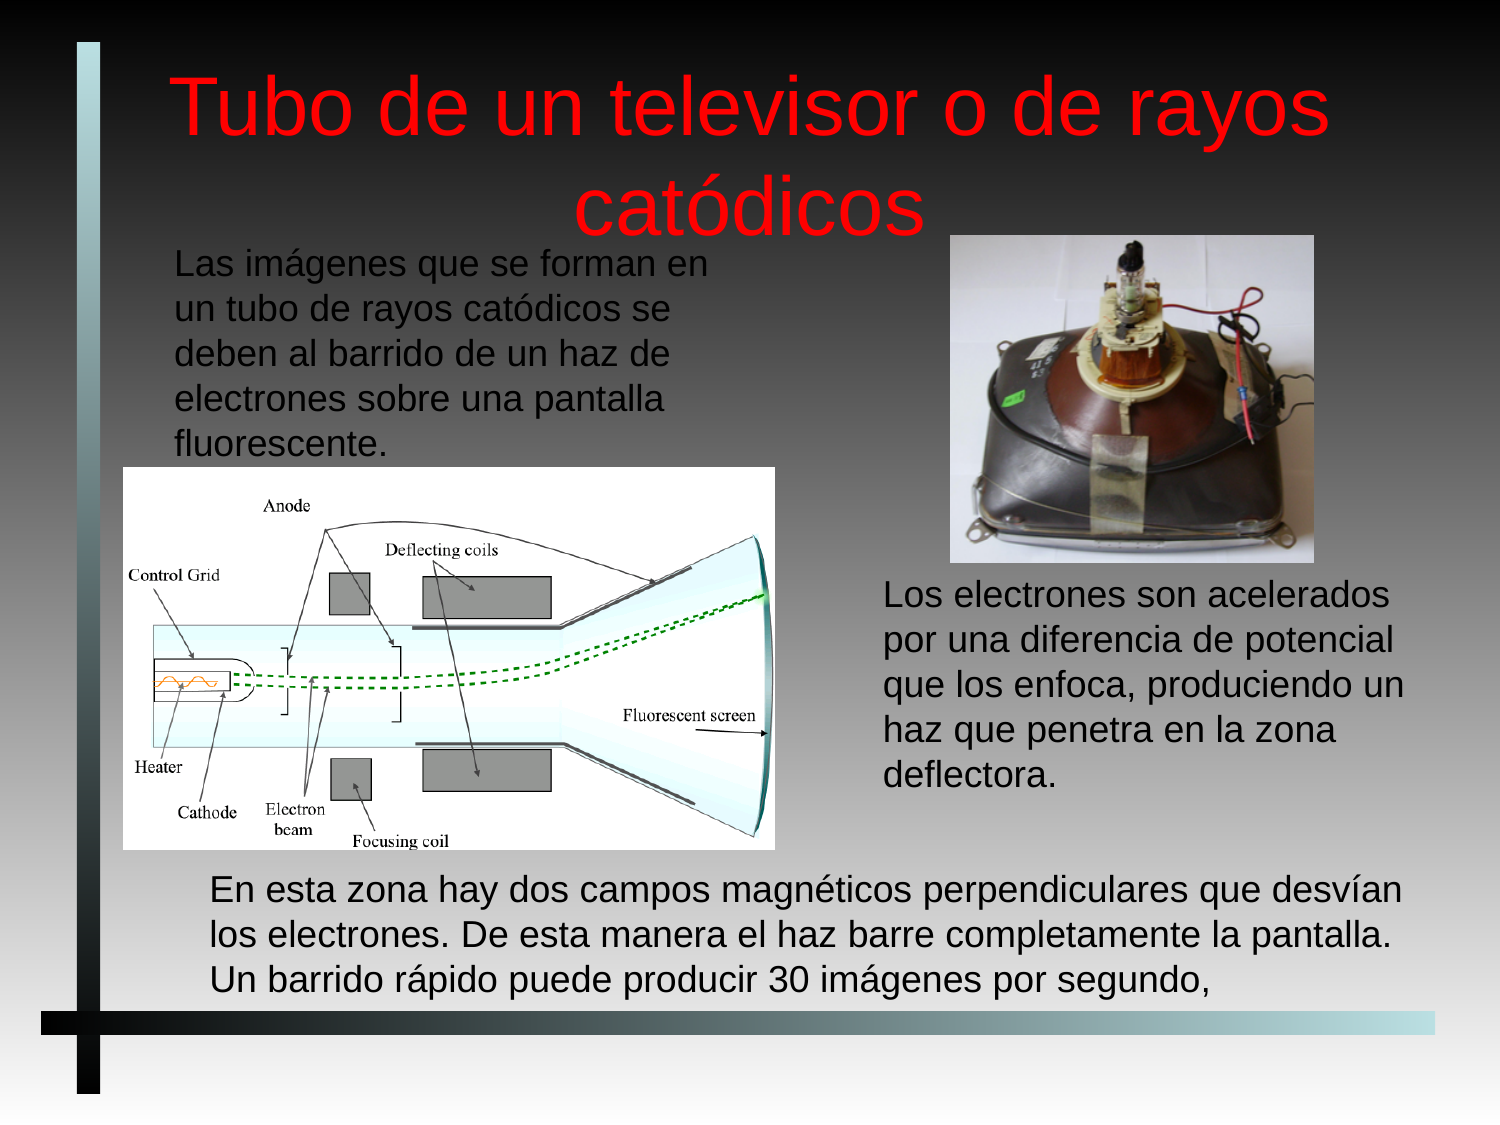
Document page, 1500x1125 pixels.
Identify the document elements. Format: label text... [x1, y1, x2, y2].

text_box Las imágenes que se forman en un tubo de rayos catódicos se deben al barrido de un haz de electrones sobre una pantalla fluorescente. [159, 231, 750, 467]
picture [950, 235, 1314, 563]
title Tubo de un televisor o de rayos catódicos [75, 45, 1425, 233]
text_box Los electrones son acelerados por una diferencia de potencial que los enfoca, produciendo un haz que penetra en la zona deflectora. [868, 562, 1459, 803]
picture [123, 467, 775, 850]
text_box En esta zona hay dos campos magnéticos perpendiculares que desvían los electrones. De esta manera el haz barre completamente la pantalla. Un barrido rápido puede producir 30 imágenes por segundo, [194, 857, 1447, 1008]
